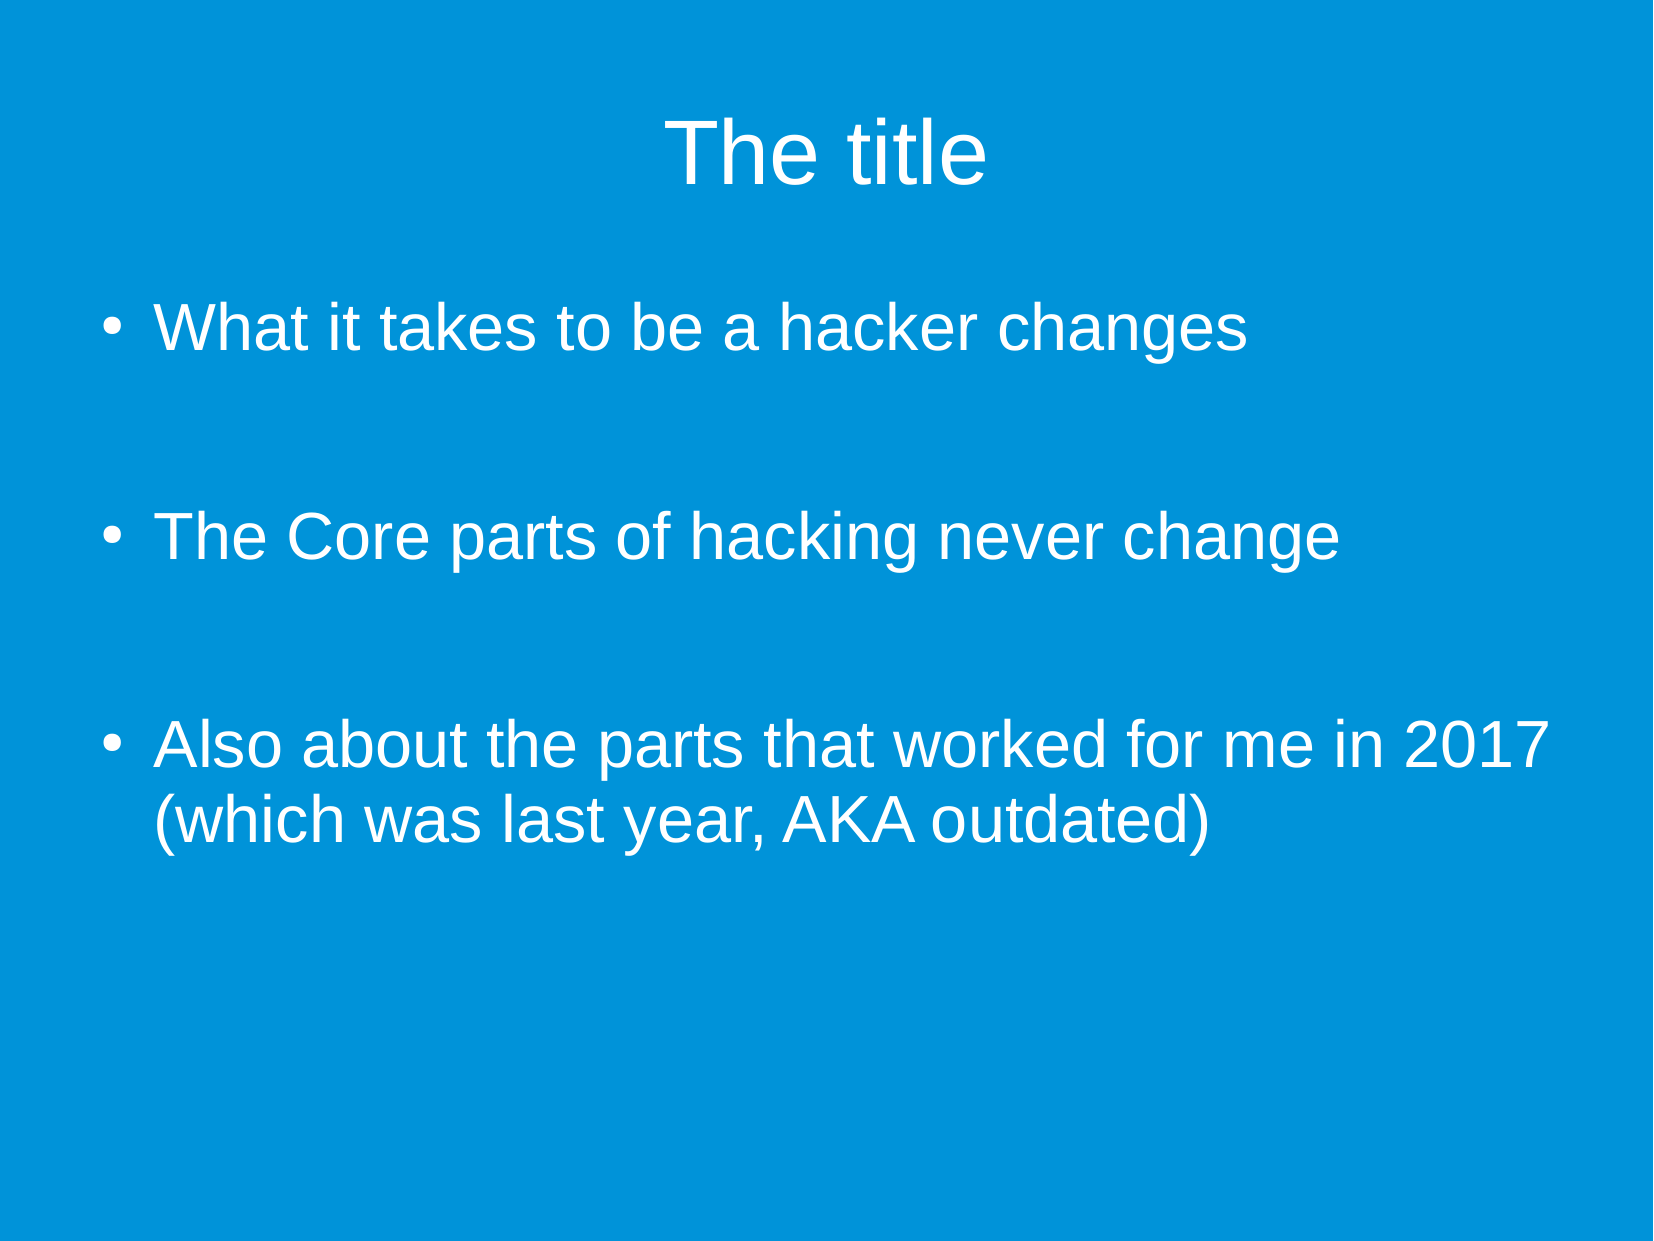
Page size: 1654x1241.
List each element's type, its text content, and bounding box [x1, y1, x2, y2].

title The title [82, 49, 1571, 257]
list What it takes to be a hacker changes The Core parts of hacking never change Also about the parts that worked for me in 2017 (which was last year, AKA outdated) [82, 290, 1571, 1010]
